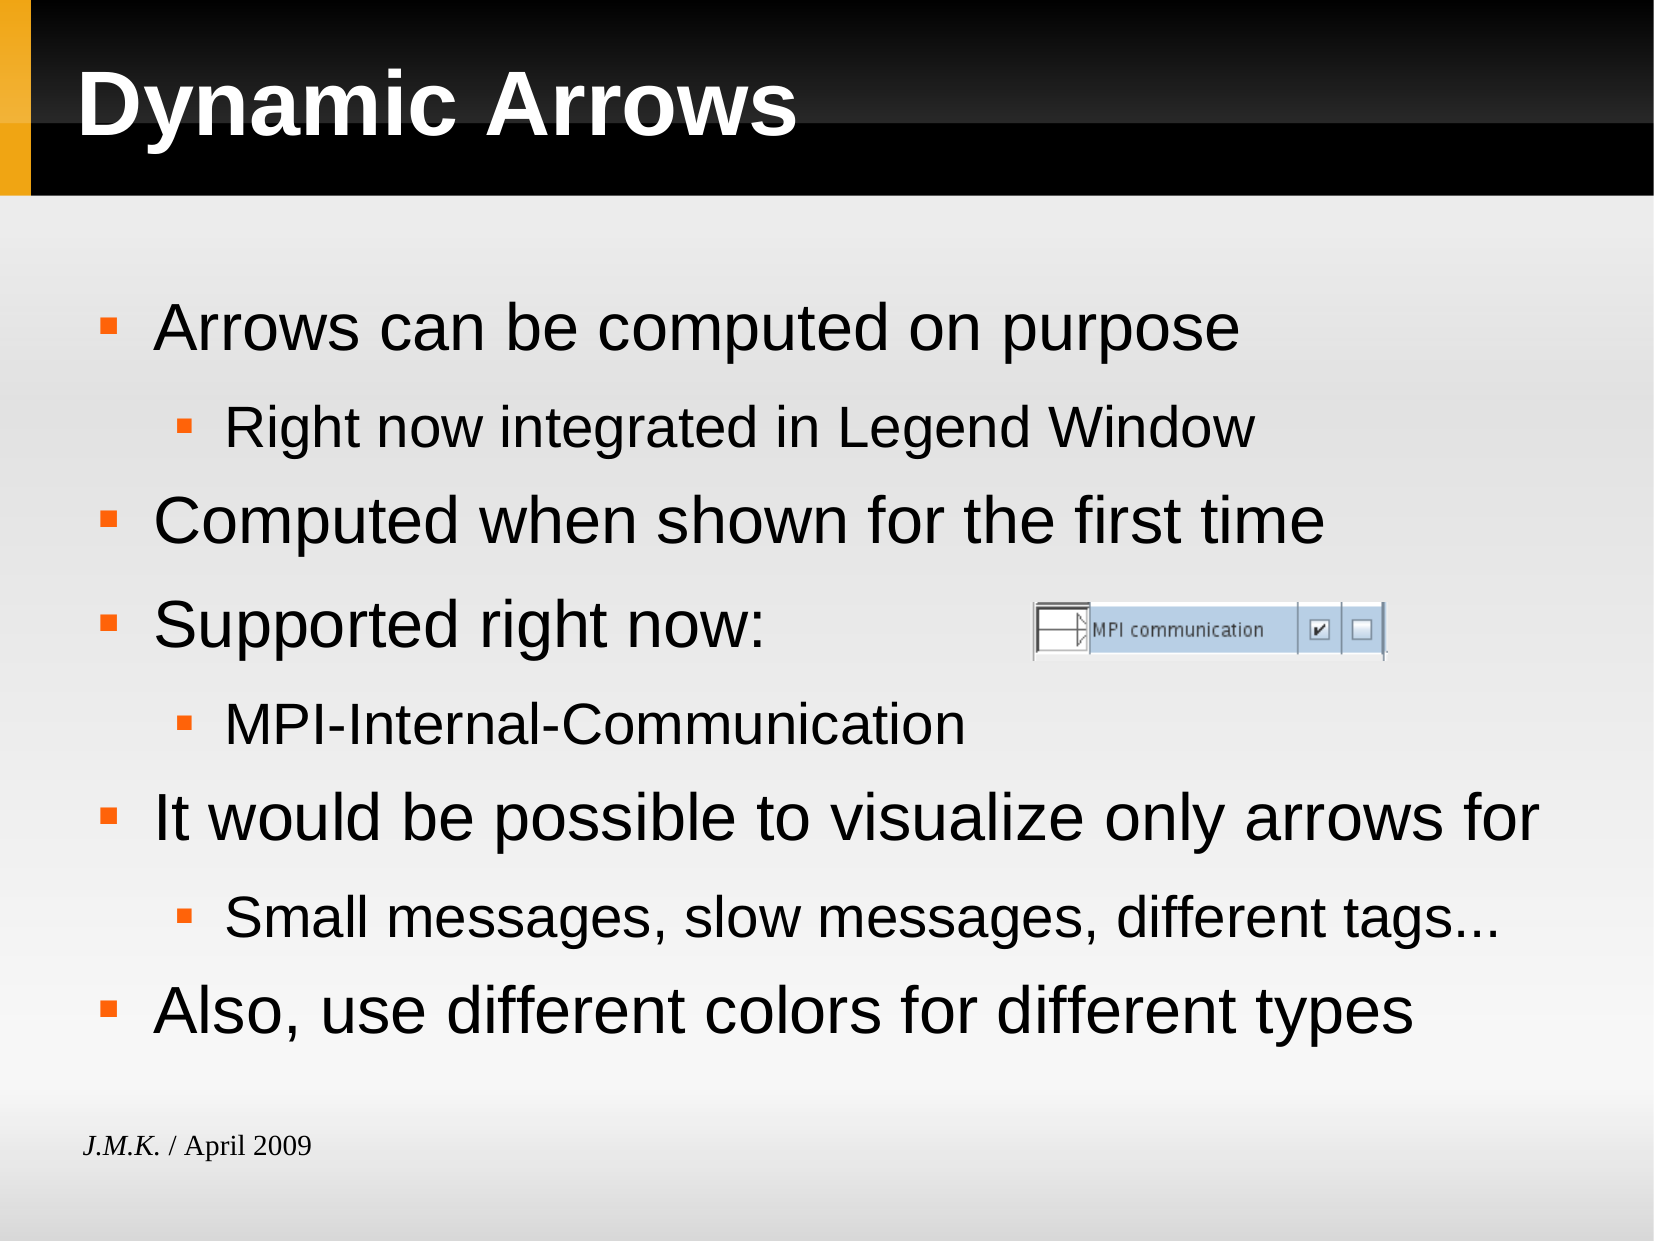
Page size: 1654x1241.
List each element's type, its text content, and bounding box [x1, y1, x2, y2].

picture [0, 0, 1654, 1241]
list Arrows can be computed on purpose Right now integrated in Legend Window Computed when shown for the first time Supported right now: MPI-Internal-Communication It would be possible to visualize only arrows for Small messages, slow messages, different tags... Also, use different colors for different types [82, 290, 1571, 1241]
picture [1030, 602, 1388, 661]
title Dynamic Arrows [76, 7, 1565, 200]
